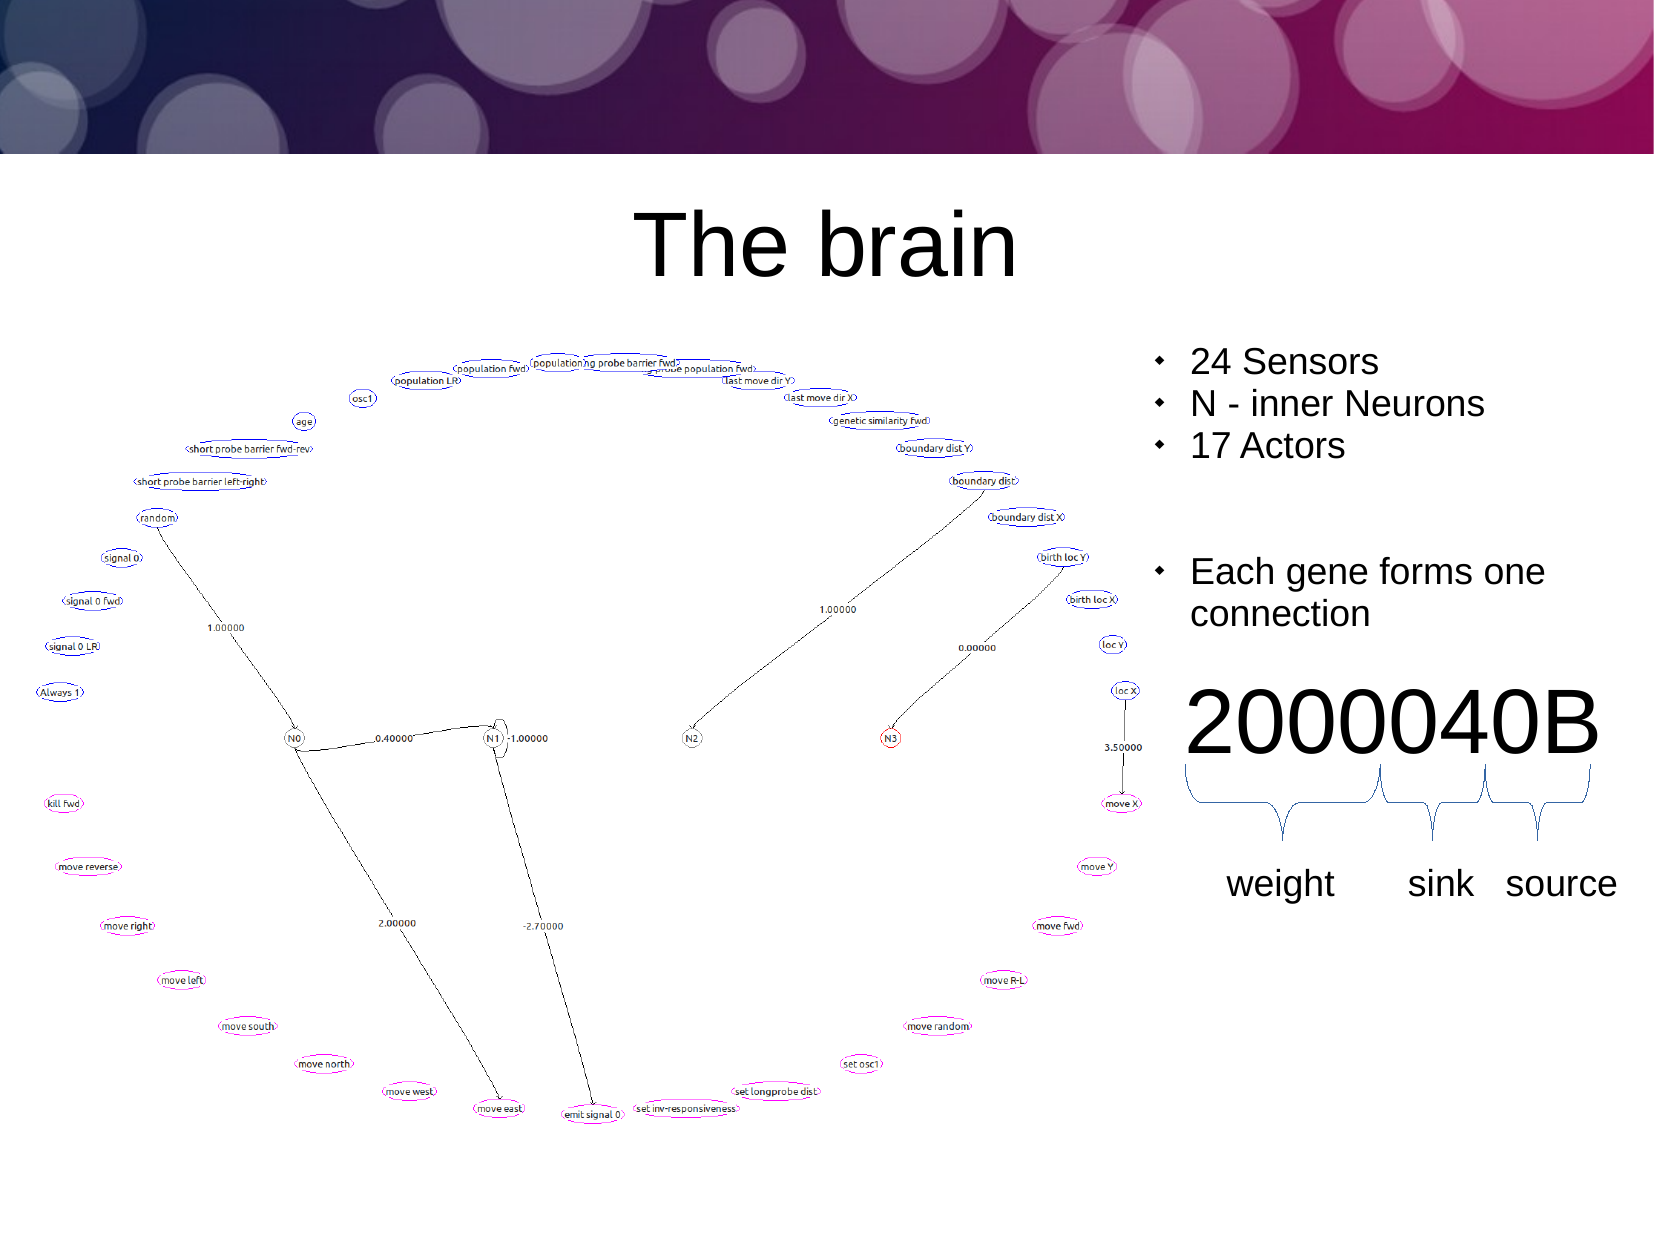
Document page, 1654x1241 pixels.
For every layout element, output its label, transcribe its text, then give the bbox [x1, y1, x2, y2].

text_box 24 Sensors N - inner Neurons 17 Actors Each gene forms one connection [1140, 333, 1606, 661]
text_box 2000040B [1170, 663, 1636, 781]
picture [0, 0, 1654, 154]
title The brain [82, 159, 1571, 331]
text_box weight sink source [1170, 855, 1636, 912]
picture [33, 349, 1145, 1126]
